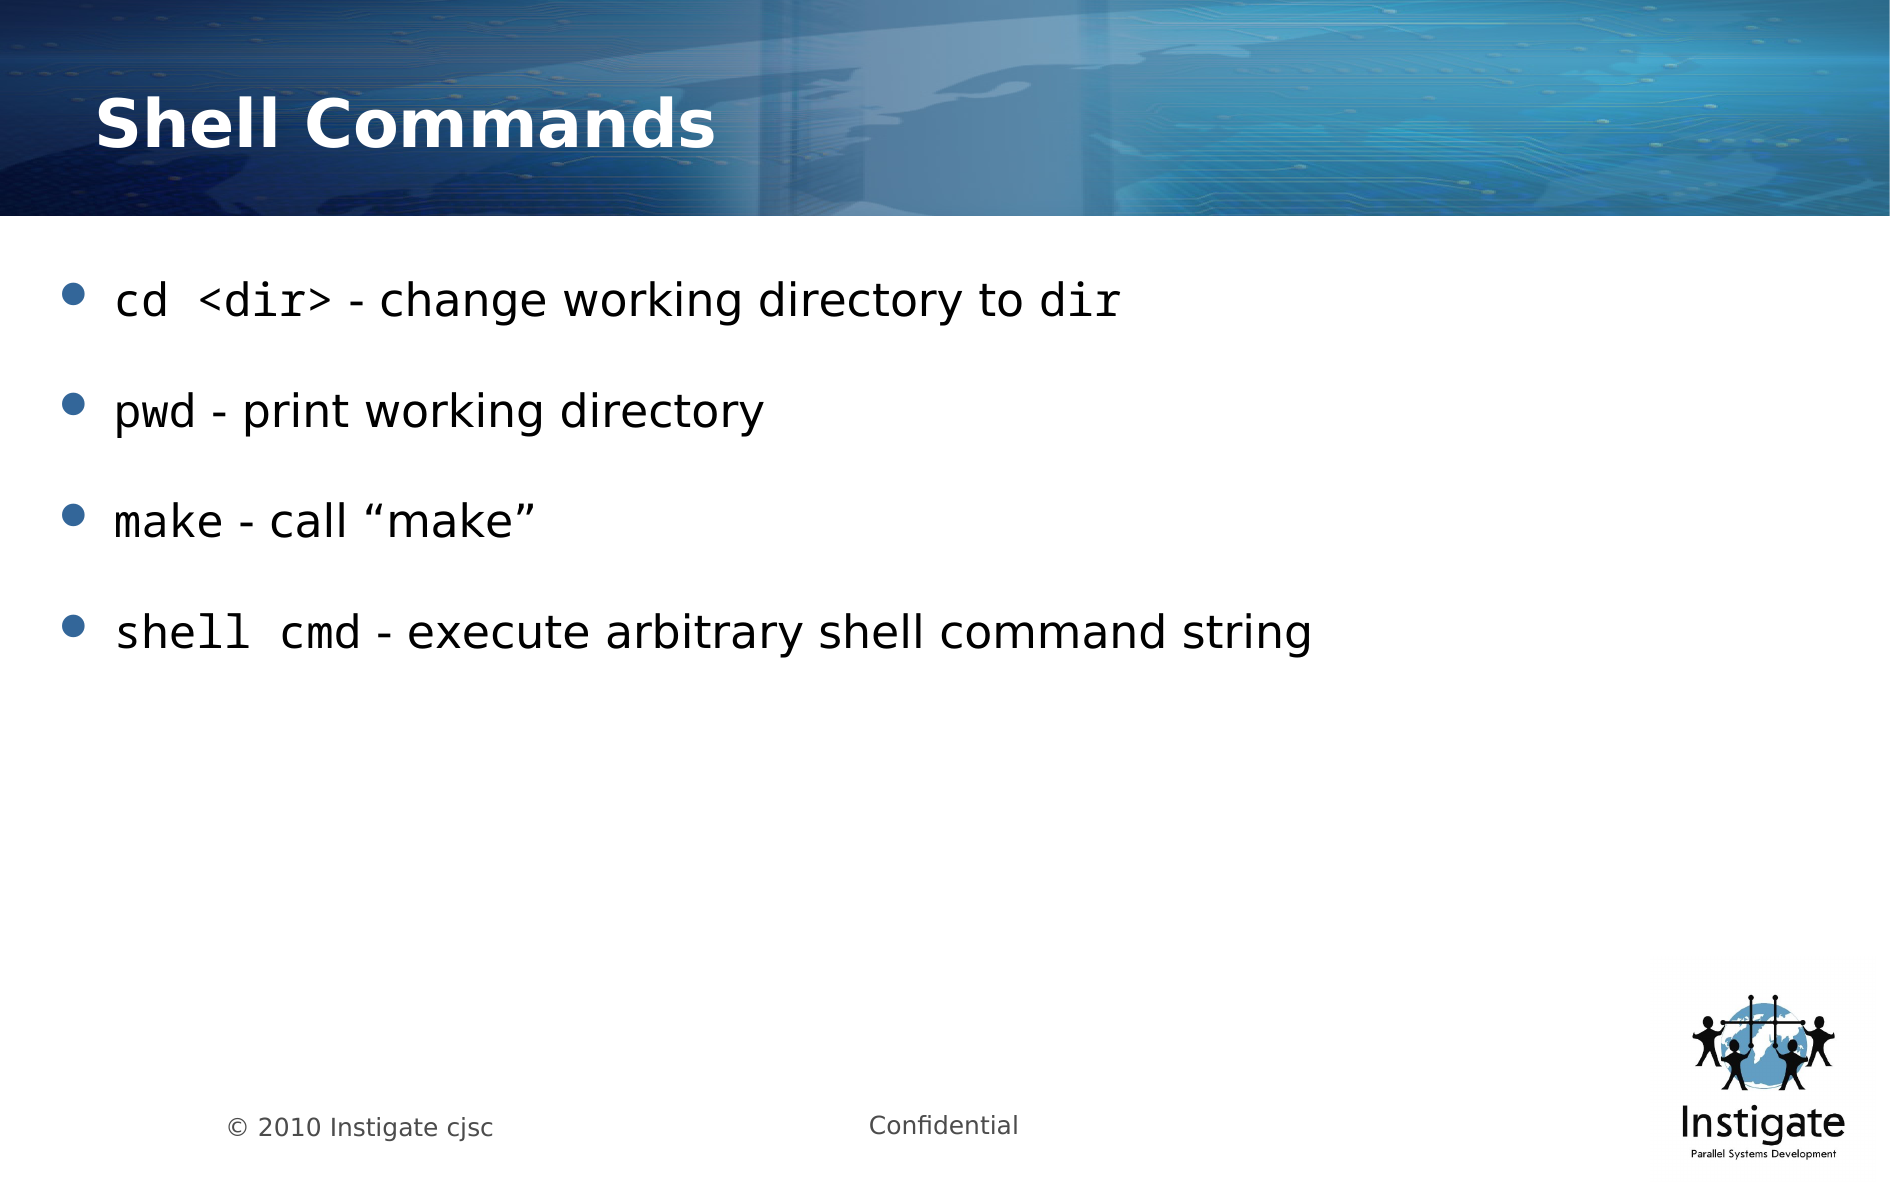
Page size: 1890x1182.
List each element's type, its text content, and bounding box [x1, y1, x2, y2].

picture [1650, 956, 1876, 1182]
list cd <dir> - change working directory to dir pwd - print working directory make - call “make” shell cmd - execute arbitrary shell command string [59, 236, 1831, 1001]
picture [0, 0, 1890, 216]
title Shell Commands [94, 54, 1793, 210]
